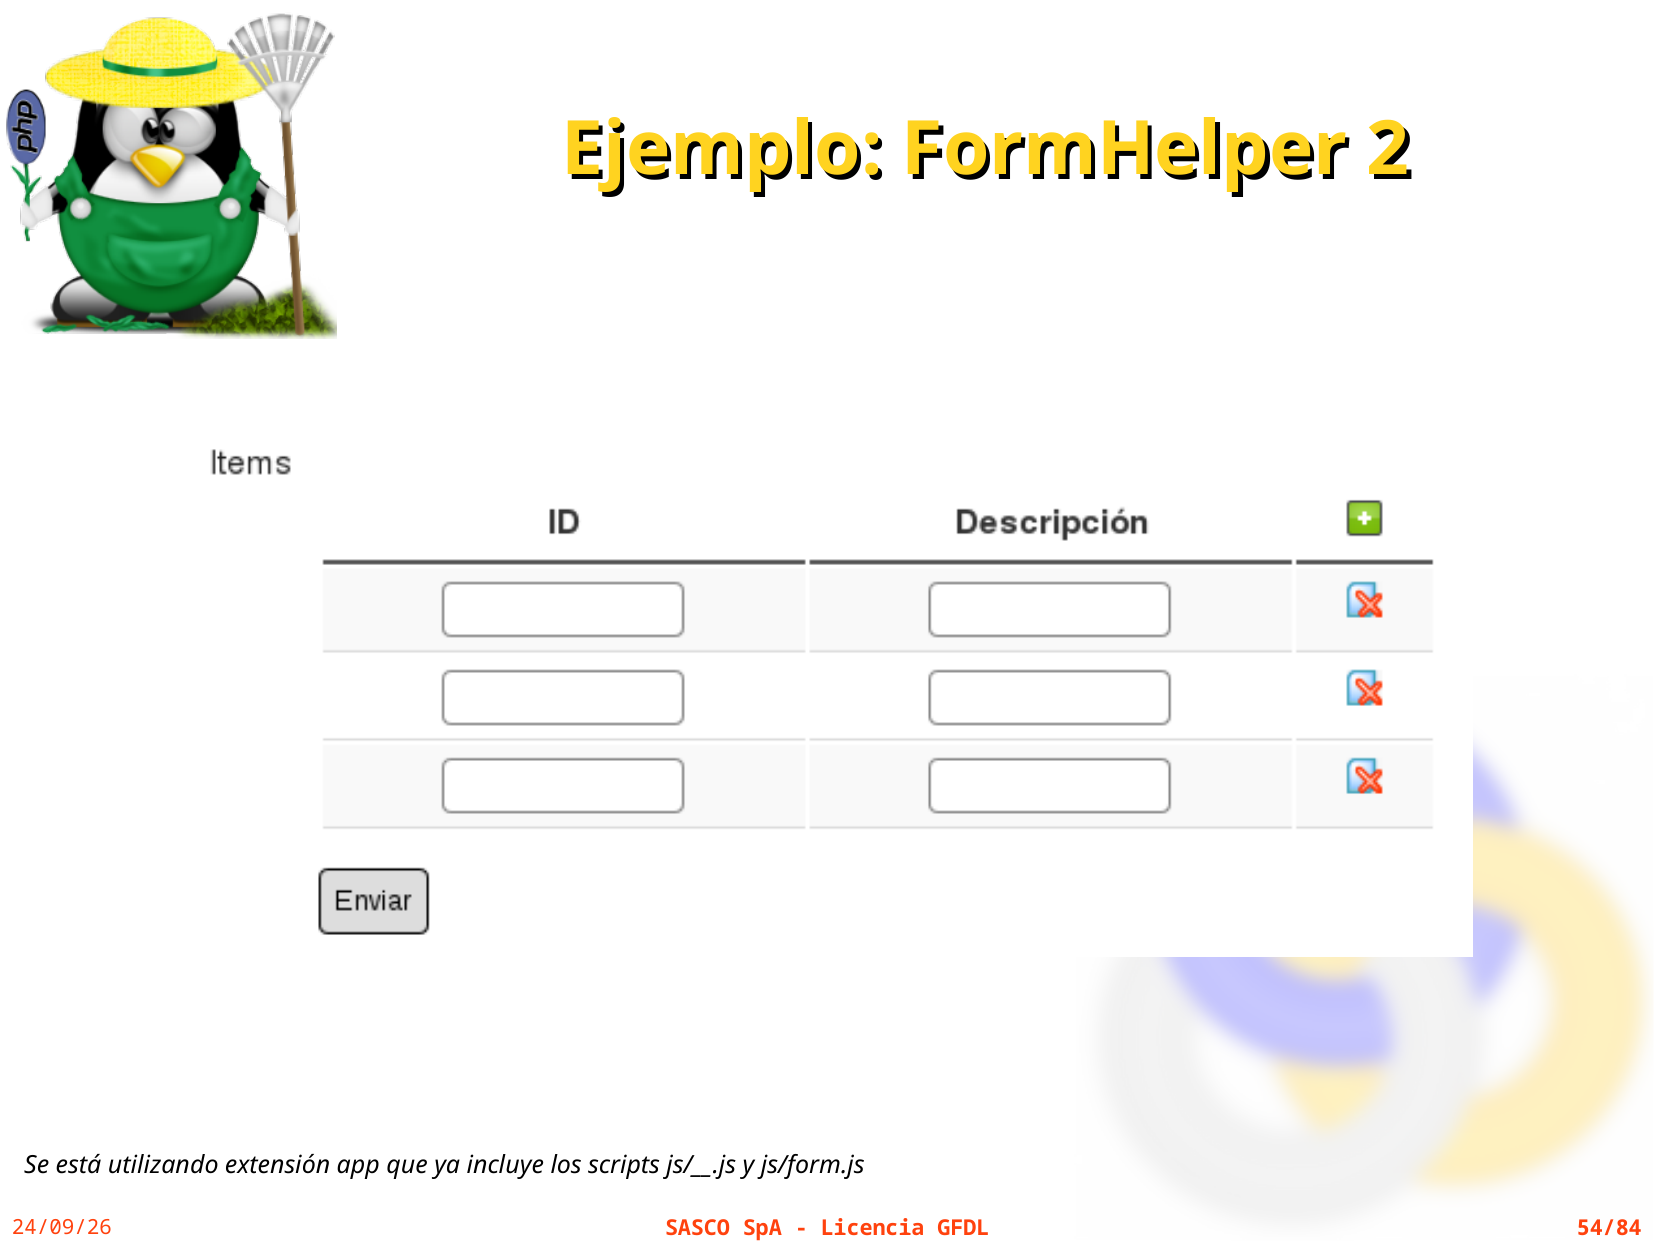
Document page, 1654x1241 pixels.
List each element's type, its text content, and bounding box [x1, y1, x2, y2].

title Ejemplo: FormHelper 2 [366, 35, 1607, 257]
text_box Se está utilizando extensión app que ya incluye los scripts js/__.js y js/form.js [9, 1139, 882, 1184]
picture [4, 5, 337, 339]
picture [196, 435, 1654, 1241]
